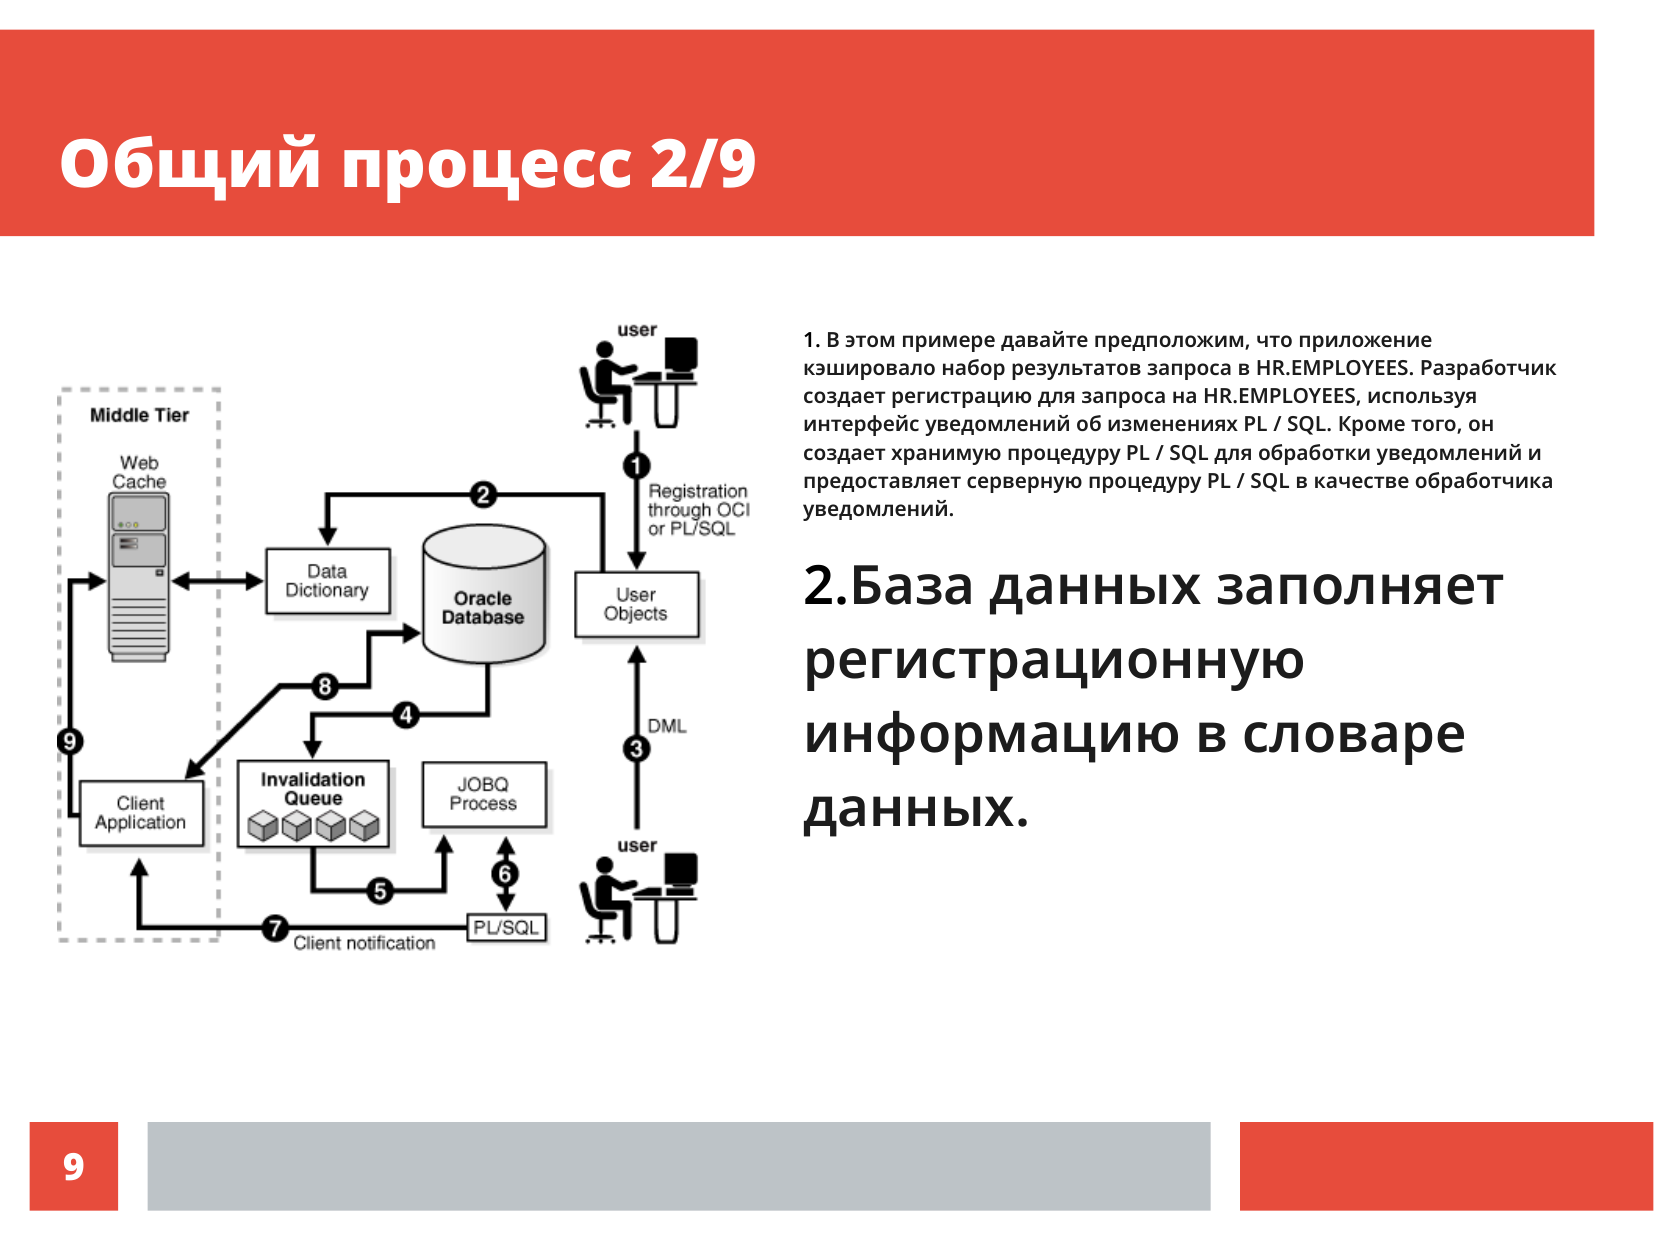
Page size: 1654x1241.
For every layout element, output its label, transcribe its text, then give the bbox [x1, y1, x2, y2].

list В этом примере давайте предположим, что приложение кэшировало набор результатов запроса в HR.EMPLOYEES. Разработчик создает регистрацию для запроса на HR.EMPLOYEES, используя интерфейс уведомлений об изменениях PL / SQL. Кроме того, он создает хранимую процедуру PL / SQL для обработки уведомлений и предоставляет серверную процедуру PL / SQL в качестве обработчика уведомлений. База данных заполняет регистрационную информацию в словаре данных. [803, 324, 1565, 1093]
picture [57, 319, 756, 957]
title Общий процесс 2/9 [59, 59, 1595, 207]
